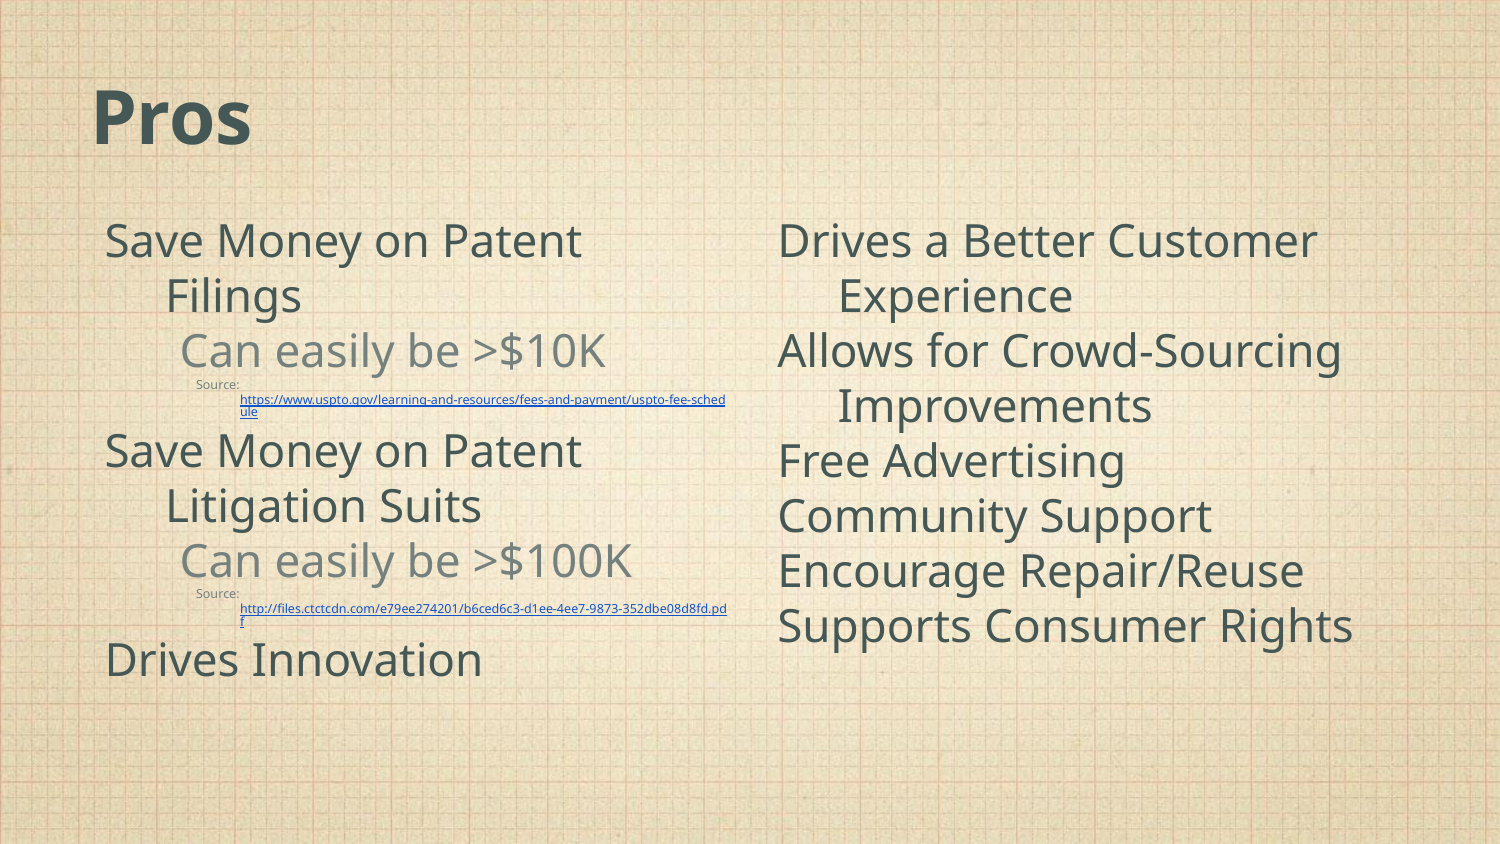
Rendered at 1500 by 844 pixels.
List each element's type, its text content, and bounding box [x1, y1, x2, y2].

list Save Money on Patent Filings Can easily be >$10K Source:https://www.uspto.gov/learning-and-resources/fees-and-payment/uspto-fee-schedule Save Money on Patent Litigation Suits Can easily be >$100K Source:http://files.ctctcdn.com/e79ee274201/b6ced6c3-d1ee-4ee7-9873-352dbe08d8fd.pdf Drives Innovation [75, 196, 743, 808]
title Pros [75, 33, 1425, 175]
list Drives a Better Customer Experience Allows for Crowd-Sourcing Improvements Free Advertising Community Support Encourage Repair/Reuse Supports Consumer Rights [747, 196, 1416, 808]
picture [0, 0, 1500, 844]
